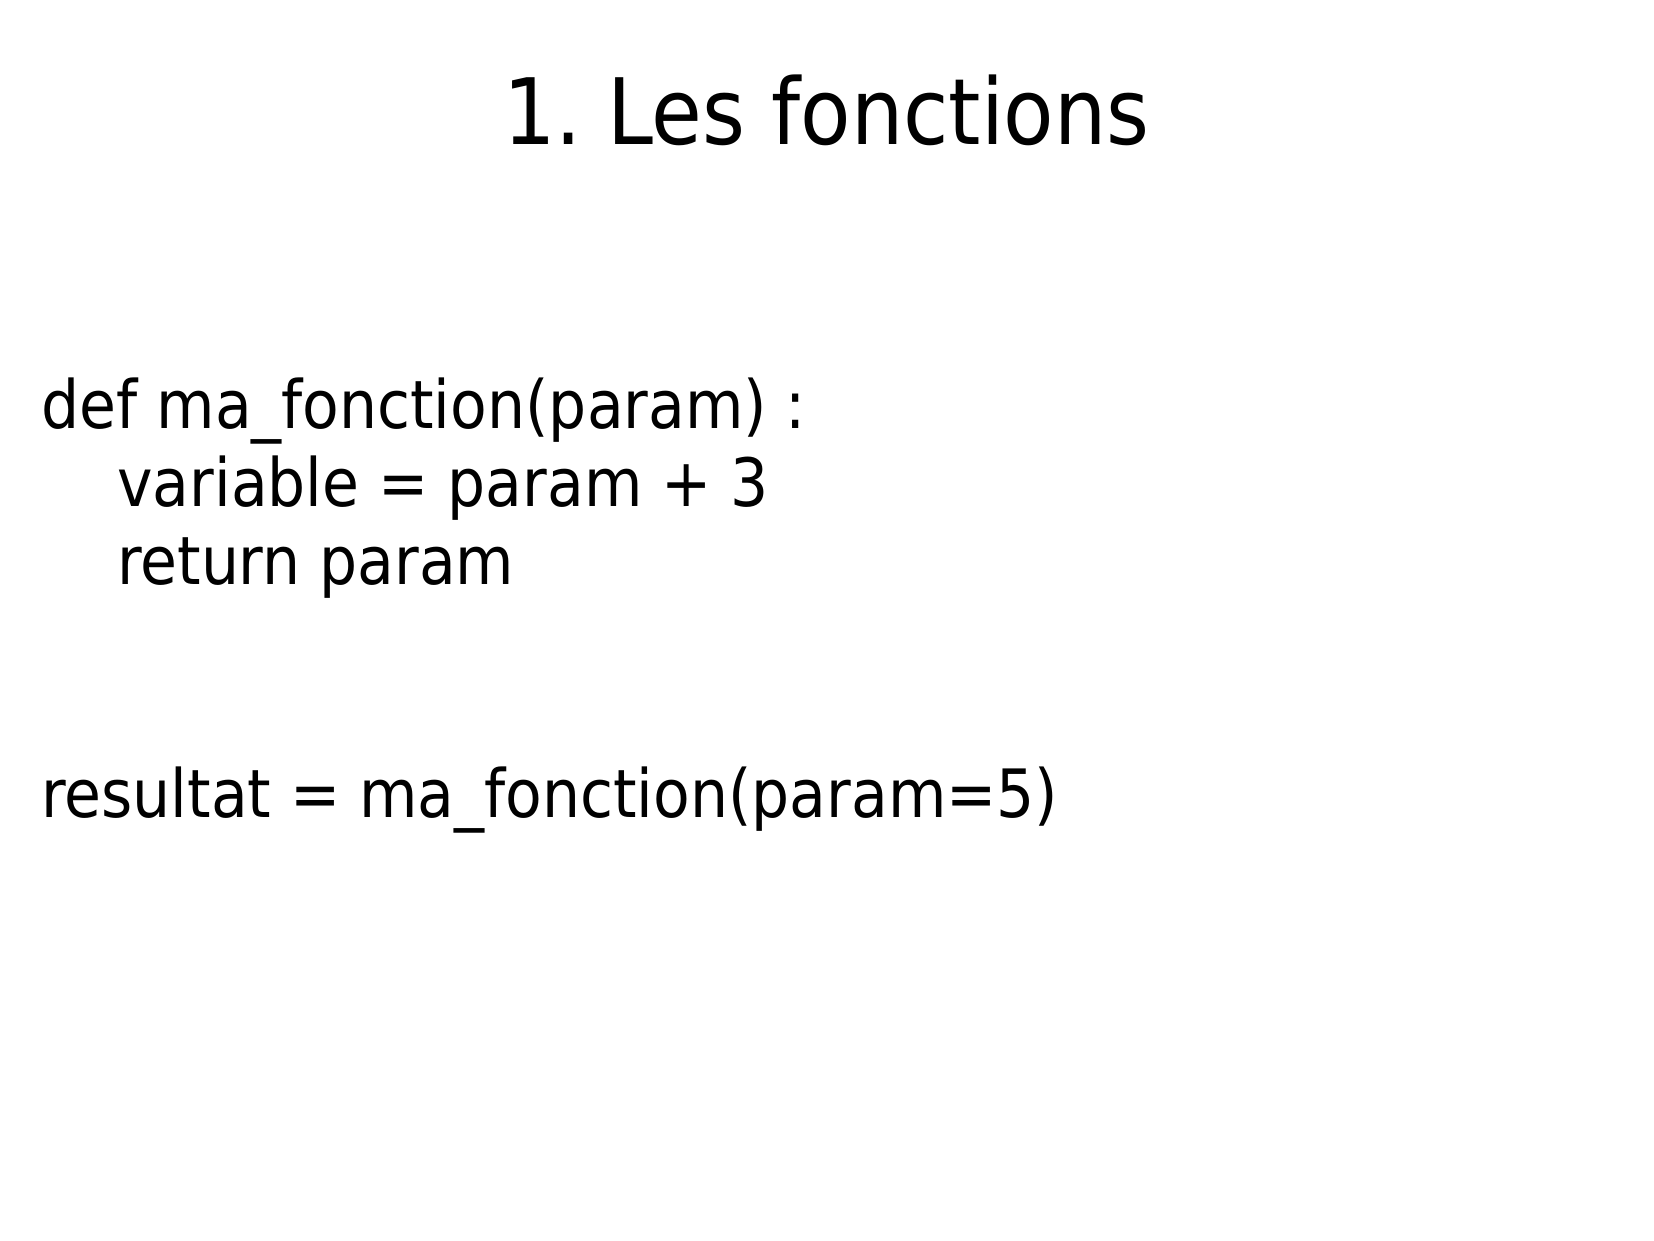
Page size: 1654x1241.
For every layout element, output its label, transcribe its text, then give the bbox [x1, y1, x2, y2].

title 1. Les fonctions [41, 12, 1613, 133]
title def ma_fonction(param) : variable = param + 3 return param resultat = ma_fonction(param=5) [41, 133, 1613, 1223]
